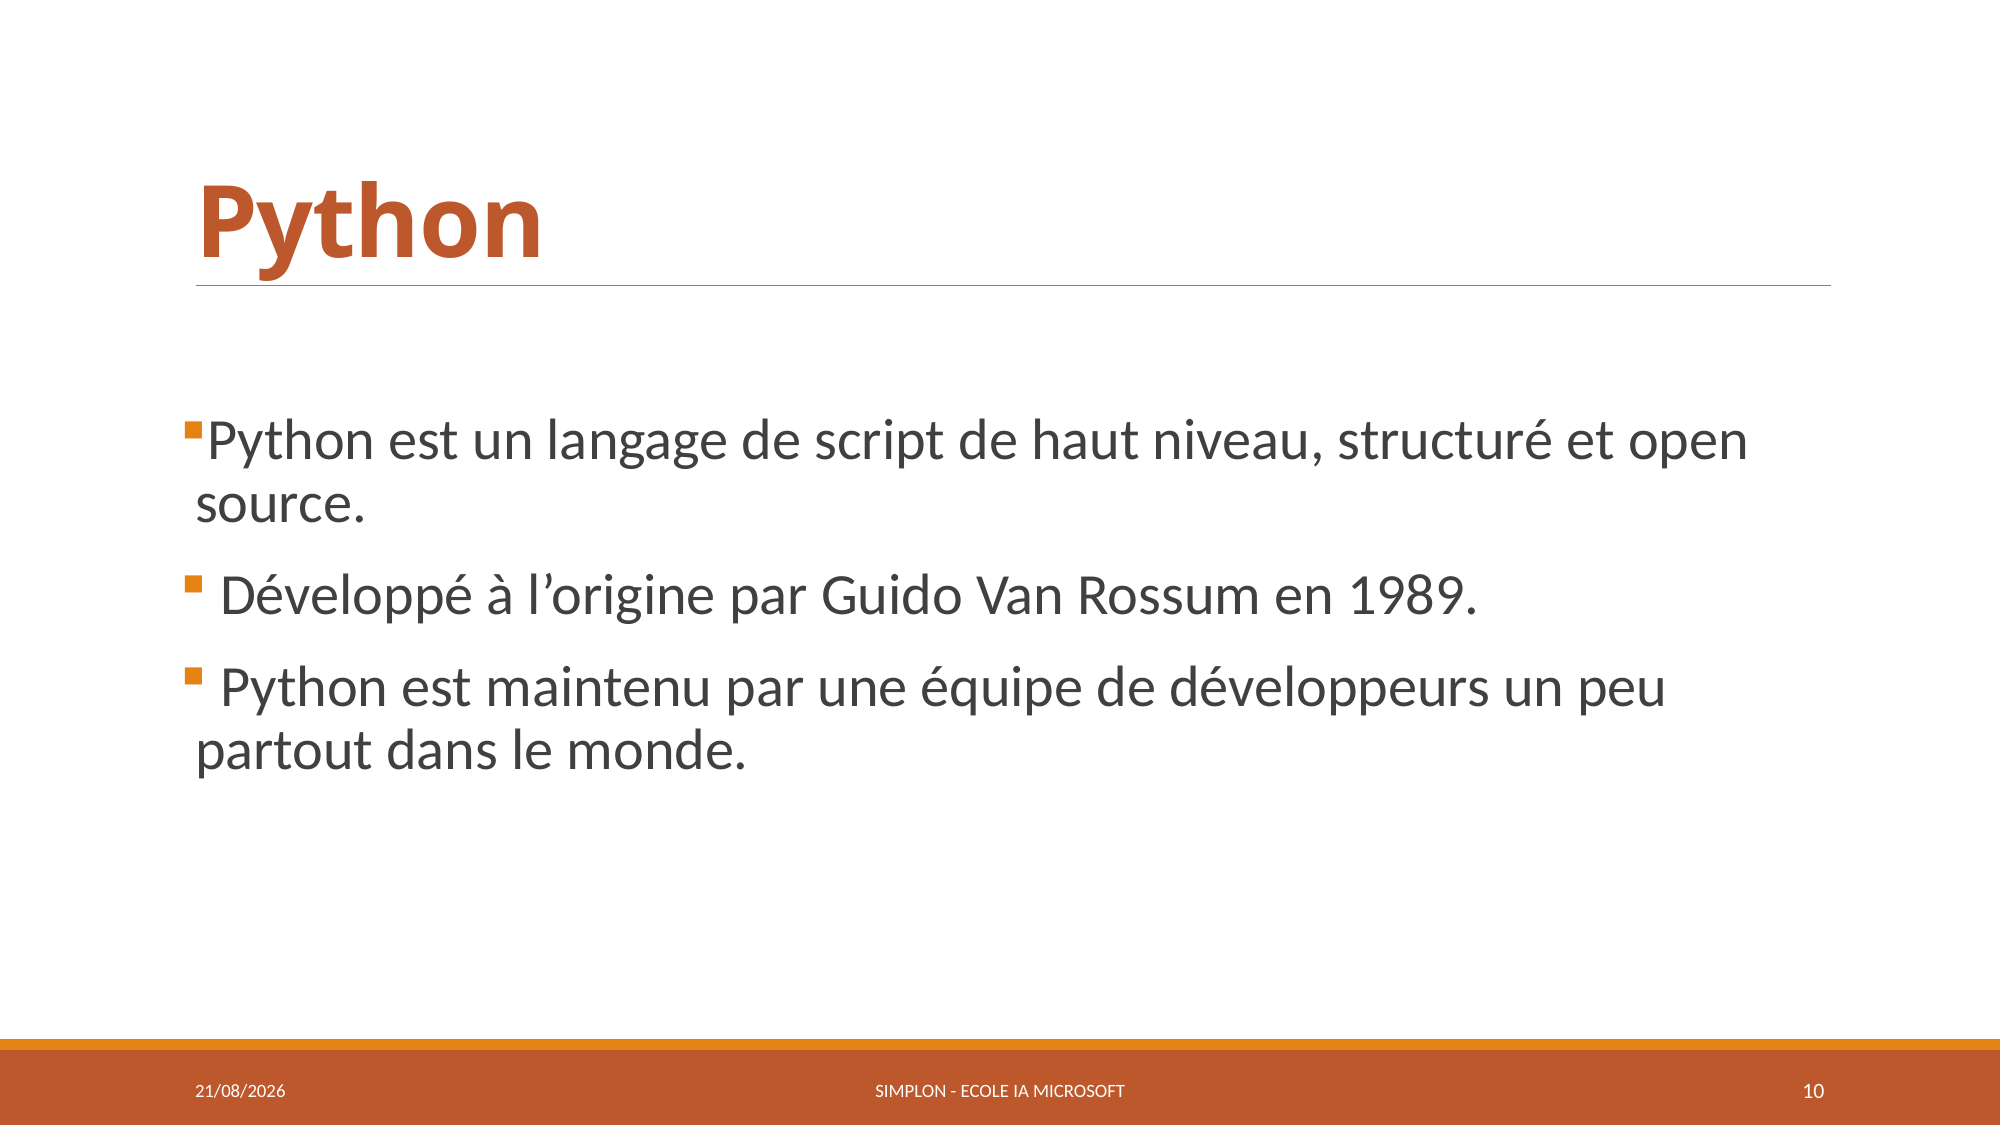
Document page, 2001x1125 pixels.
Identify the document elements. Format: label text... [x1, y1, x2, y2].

slide_number <numéro> [1624, 1059, 1840, 1120]
list Python est un langage de script de haut niveau, structuré et open source. Développé à l’origine par Guido Van Rossum en 1989. Python est maintenu par une équipe de développeurs un peu partout dans le monde. [180, 302, 1830, 976]
slide_number 16/01/2020 [180, 1059, 586, 1120]
footer Simplon - Ecole IA Microsoft [604, 1059, 1396, 1120]
title Python [180, 47, 1830, 285]
